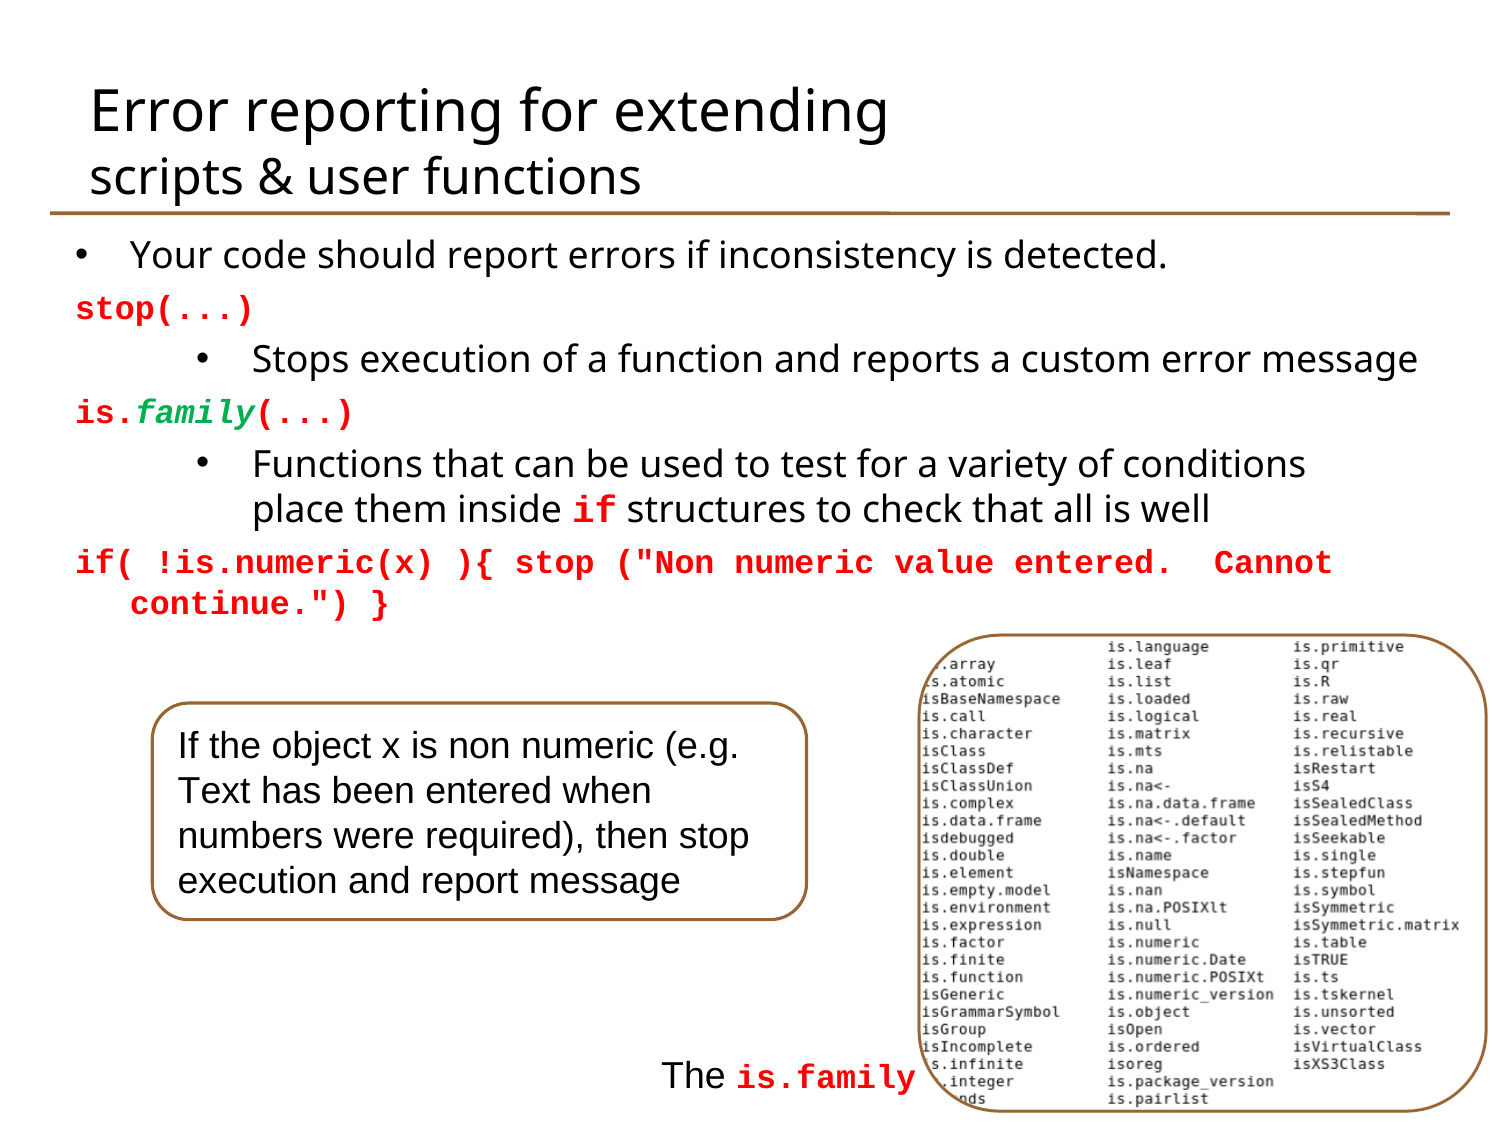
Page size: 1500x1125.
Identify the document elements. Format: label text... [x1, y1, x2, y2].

text_box The is.family [646, 1042, 932, 1104]
text_box Error reporting for extending scripts & user functions [75, 44, 1425, 230]
text_box If the object x is non numeric (e.g. Text has been entered when numbers were required), then stop execution and report message [152, 703, 807, 920]
picture [917, 633, 1489, 1114]
text_box Your code should report errors if inconsistency is detected. stop(...) Stops execution of a function and reports a custom error message is.family(...) Functions that can be used to test for a variety of conditions place them inside if structures to check that all is well if( !is.numeric(x) ){ stop ("Non numeric value entered. Cannot continue.") } [75, 230, 1425, 1032]
